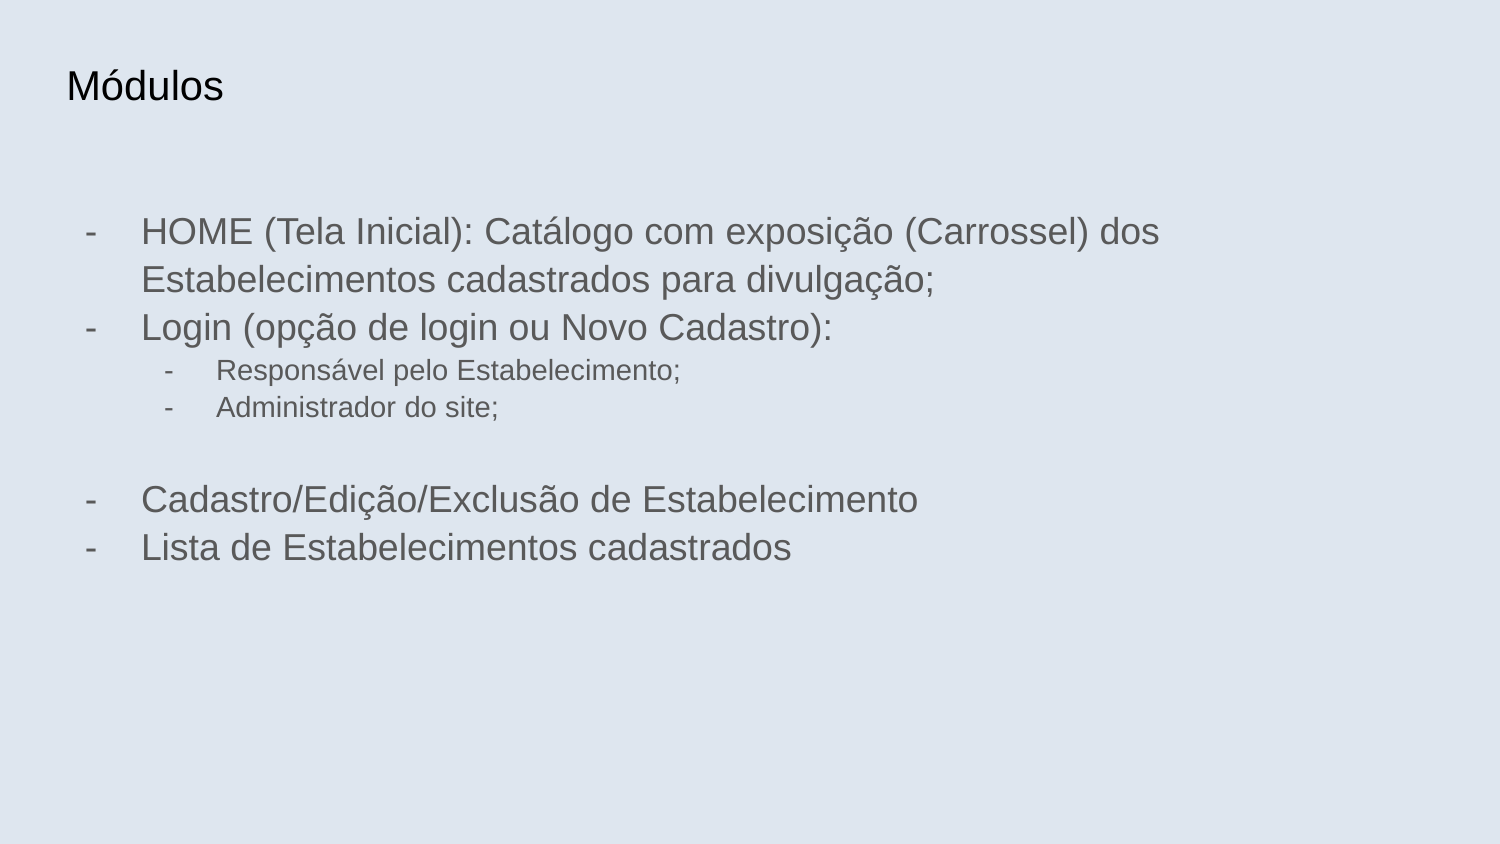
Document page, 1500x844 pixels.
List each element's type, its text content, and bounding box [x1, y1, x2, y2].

title Módulos [51, 48, 1449, 142]
list HOME (Tela Inicial): Catálogo com exposição (Carrossel) dos Estabelecimentos cadastrados para divulgação; Login (opção de login ou Novo Cadastro): Responsável pelo Estabelecimento; Administrador do site; Cadastro/Edição/Exclusão de Estabelecimento Lista de Estabelecimentos cadastrados [51, 189, 1449, 750]
